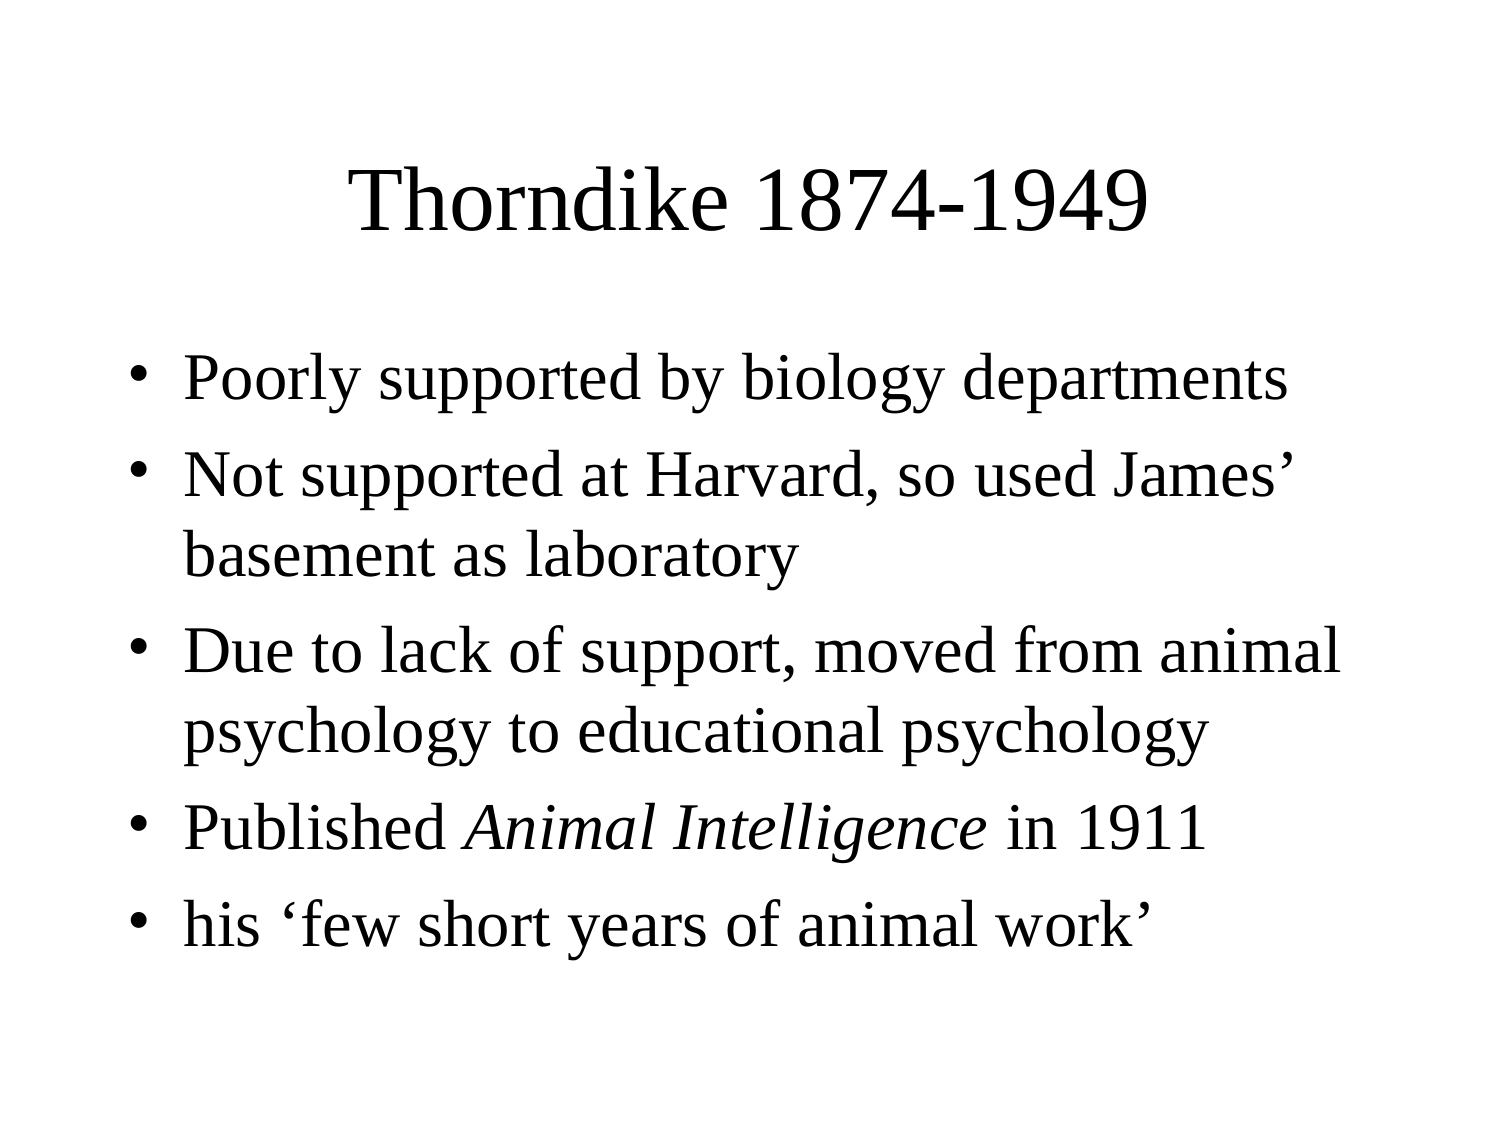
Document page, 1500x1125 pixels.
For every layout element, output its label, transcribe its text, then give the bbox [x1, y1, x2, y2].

title Thorndike 1874-1949 [112, 99, 1388, 288]
list Poorly supported by biology departments Not supported at Harvard, so used James’ basement as laboratory Due to lack of support, moved from animal psychology to educational psychology Published Animal Intelligence in 1911 his ‘few short years of animal work’ [112, 324, 1388, 1000]
